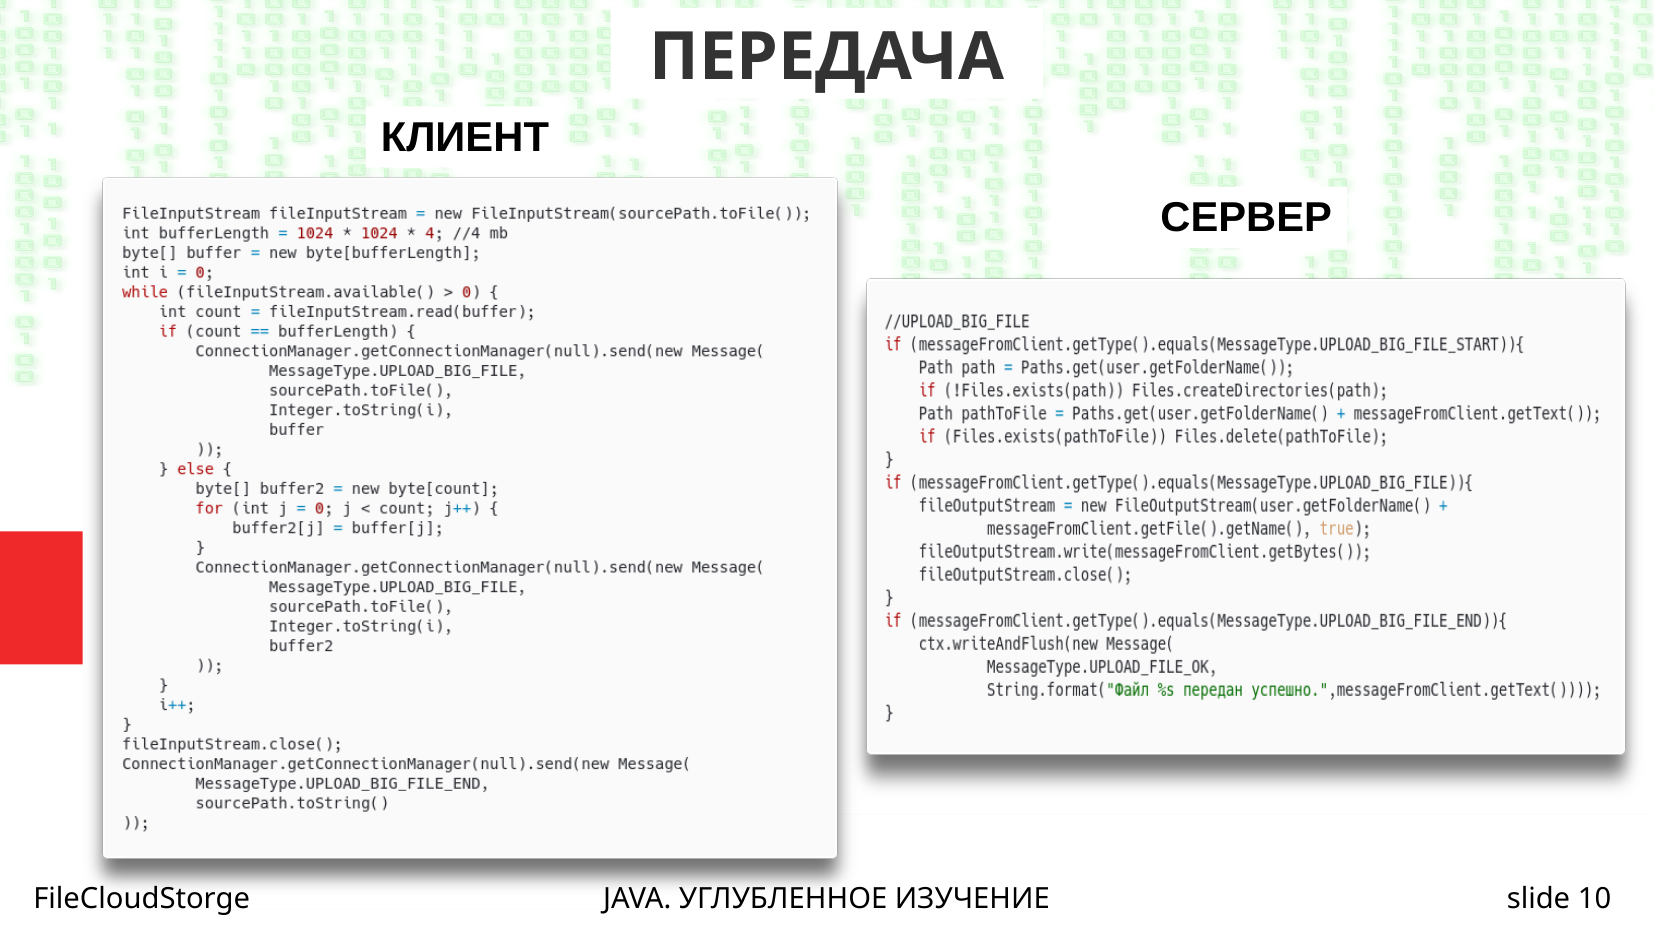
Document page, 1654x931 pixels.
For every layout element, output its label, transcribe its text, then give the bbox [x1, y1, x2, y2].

text_box FileCloudStorge [0, 876, 284, 917]
picture [0, 0, 1654, 910]
text_box slide 10 [1464, 876, 1654, 917]
text_box JAVA. УГЛУБЛЕННОЕ ИЗУЧЕНИЕ [546, 846, 1108, 931]
text_box СЕРВЕР [1145, 186, 1347, 249]
text_box КЛИЕНТ [366, 106, 565, 168]
title ПЕРЕДАЧА [610, 14, 1044, 92]
